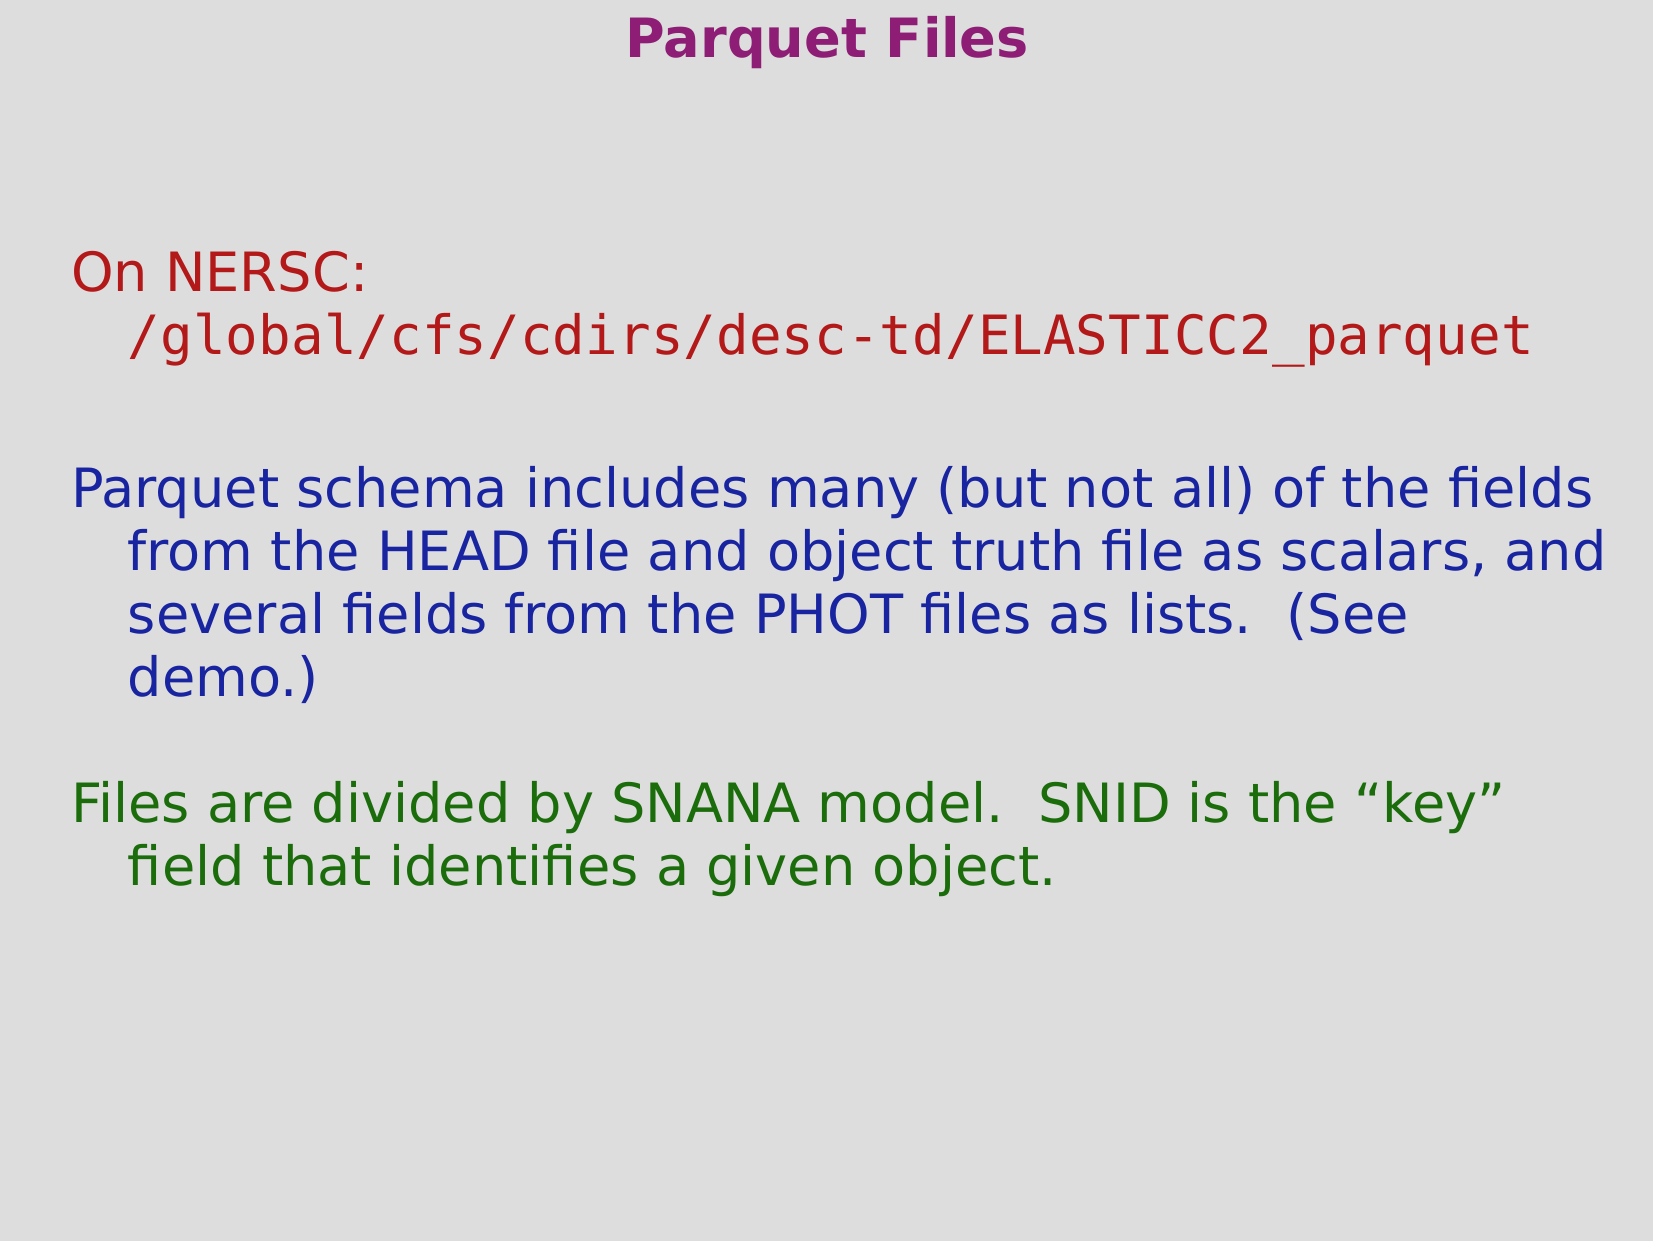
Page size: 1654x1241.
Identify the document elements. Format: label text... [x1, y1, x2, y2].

text_box Parquet Files [455, 0, 1201, 78]
text_box Parquet schema includes many (but not all) of the fields from the HEAD file and object truth file as scalars, and several fields from the PHOT files as lists. (See demo.) Files are divided by SNANA model. SNID is the “key” field that identifies a given object. [56, 450, 1632, 906]
text_box On NERSC: /global/cfs/cdirs/desc-td/ELASTICC2_parquet [56, 234, 1565, 376]
